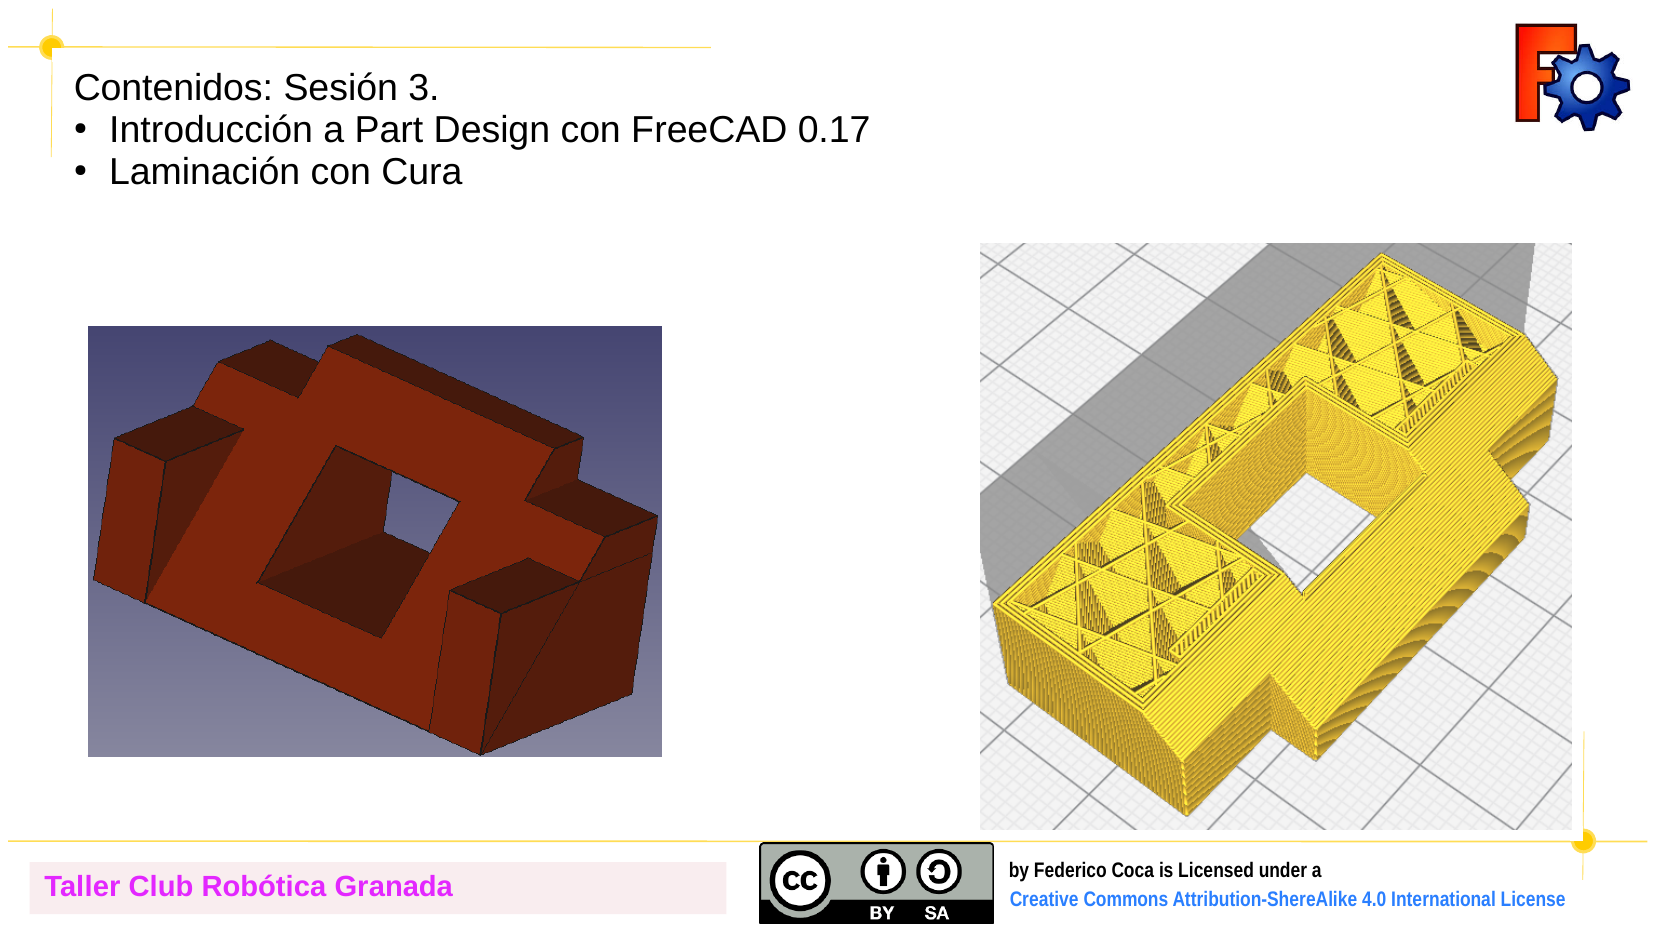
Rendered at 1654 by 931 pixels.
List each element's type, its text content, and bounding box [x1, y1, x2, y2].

picture [88, 326, 662, 757]
text_box Contenidos: Sesión 3. Introducción a Part Design con FreeCAD 0.17 Laminación con Cura [59, 59, 1489, 200]
picture [1509, 13, 1638, 142]
picture [980, 243, 1572, 830]
text_box Taller Club Robótica Granada [29, 862, 727, 915]
